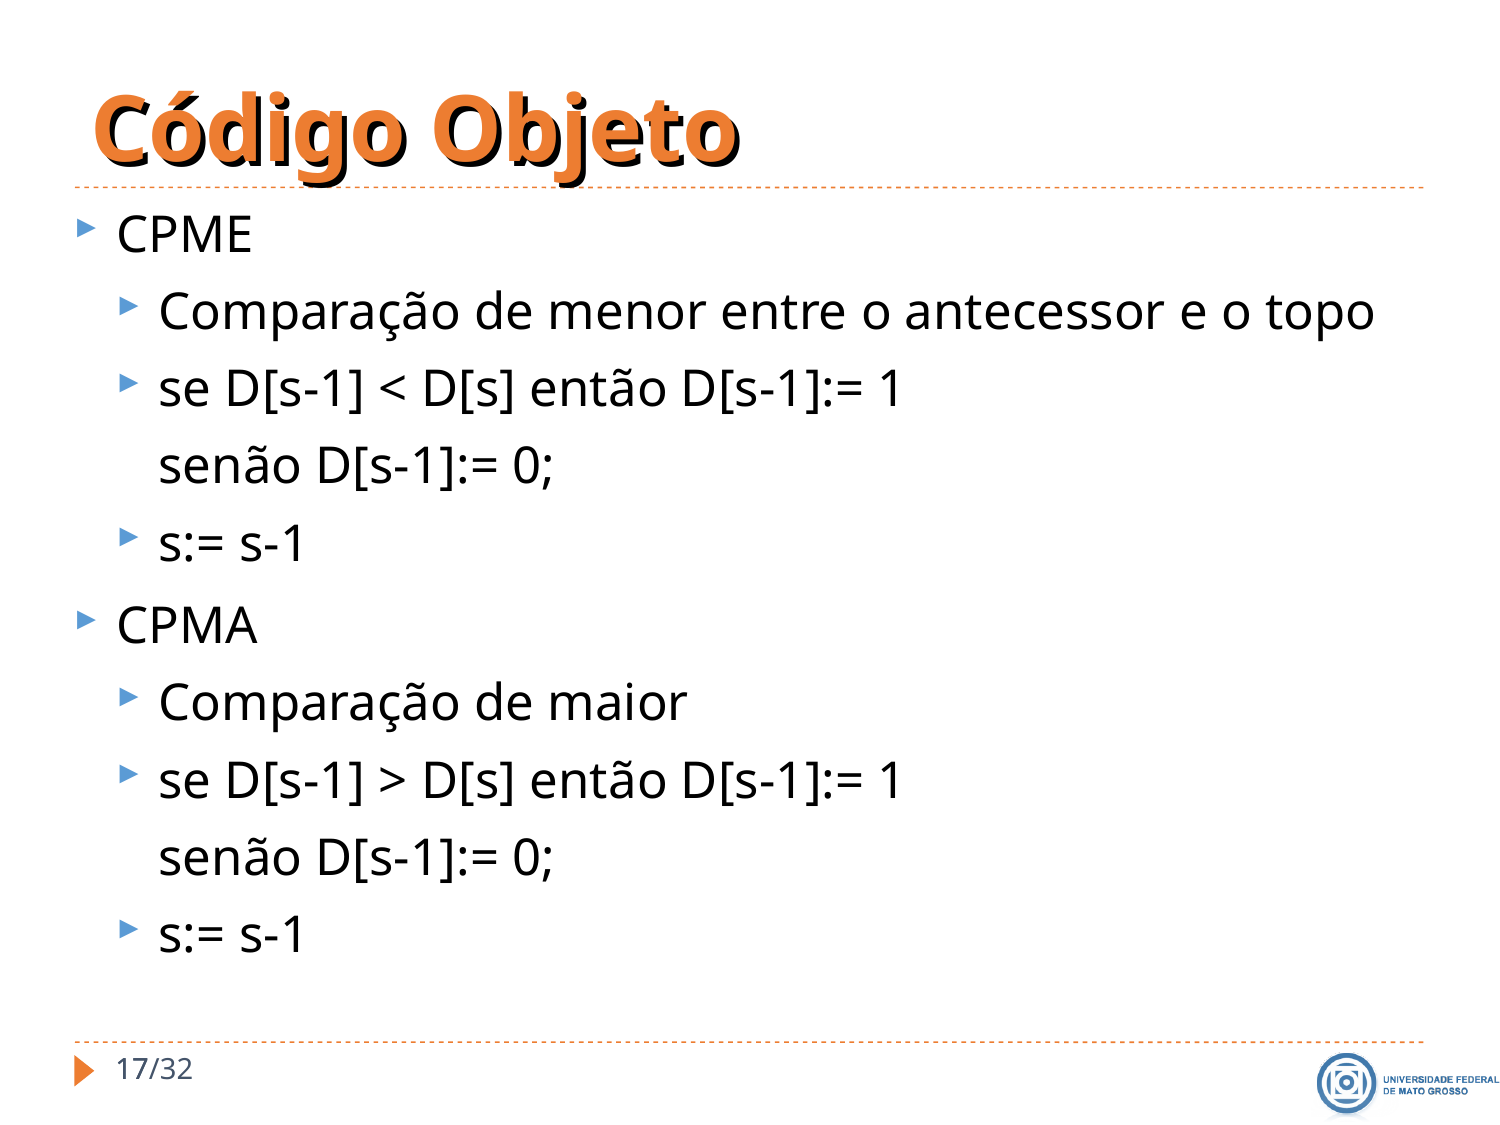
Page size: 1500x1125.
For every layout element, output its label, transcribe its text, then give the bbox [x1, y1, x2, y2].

list CPME Comparação de menor entre o antecessor e o topo se D[s-1] < D[s] então D[s-1]:= 1 senão D[s-1]:= 0; s:= s-1 CPMA Comparação de maior se D[s-1] > D[s] então D[s-1]:= 1 senão D[s-1]:= 0; s:= s-1 [59, 200, 1410, 1011]
title Código Objeto [75, 24, 1426, 188]
text_box <número> [100, 1042, 426, 1103]
picture [1311, 1048, 1500, 1122]
